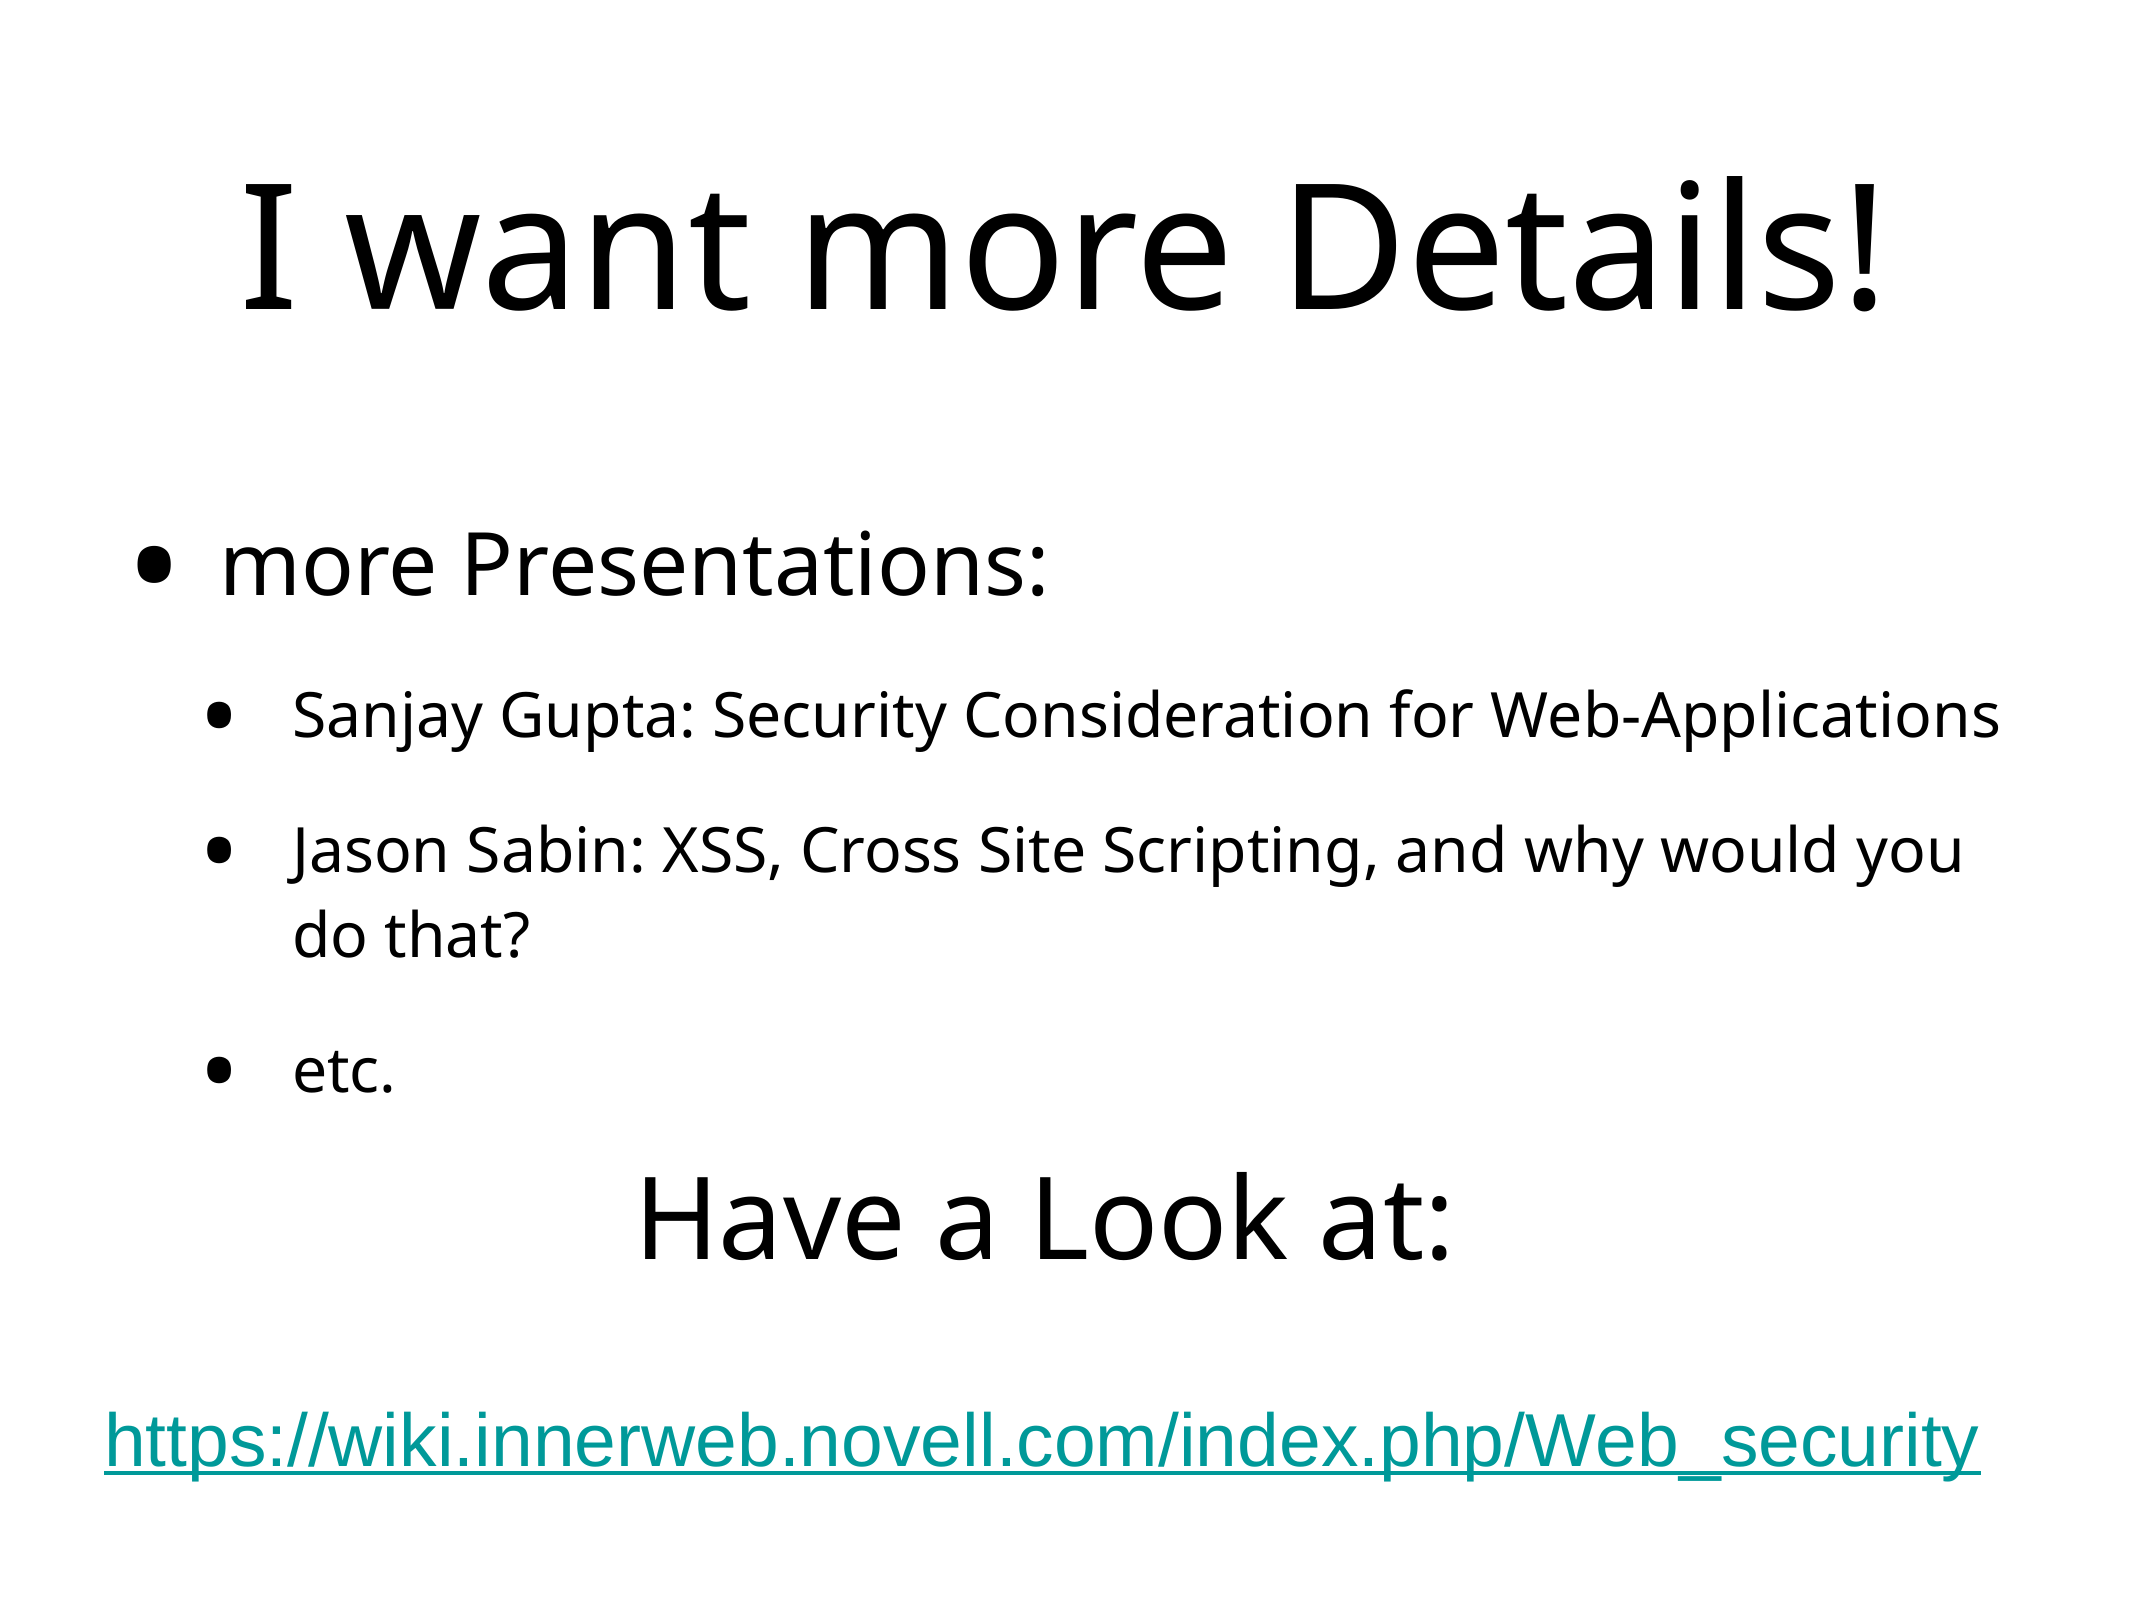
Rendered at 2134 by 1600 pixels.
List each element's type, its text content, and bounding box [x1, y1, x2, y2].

text_box Have a Look at: [634, 1144, 1456, 1283]
title I want more Details! [208, 41, 1925, 442]
list more Presentations: Sanjay Gupta: Security Consideration for Web-Applications Jason Sabin: XSS, Cross Site Scripting, and why would you do that? etc. [74, 454, 2017, 1159]
text_box https://wiki.innerweb.novell.com/index.php/Web_security [104, 1383, 2030, 1490]
